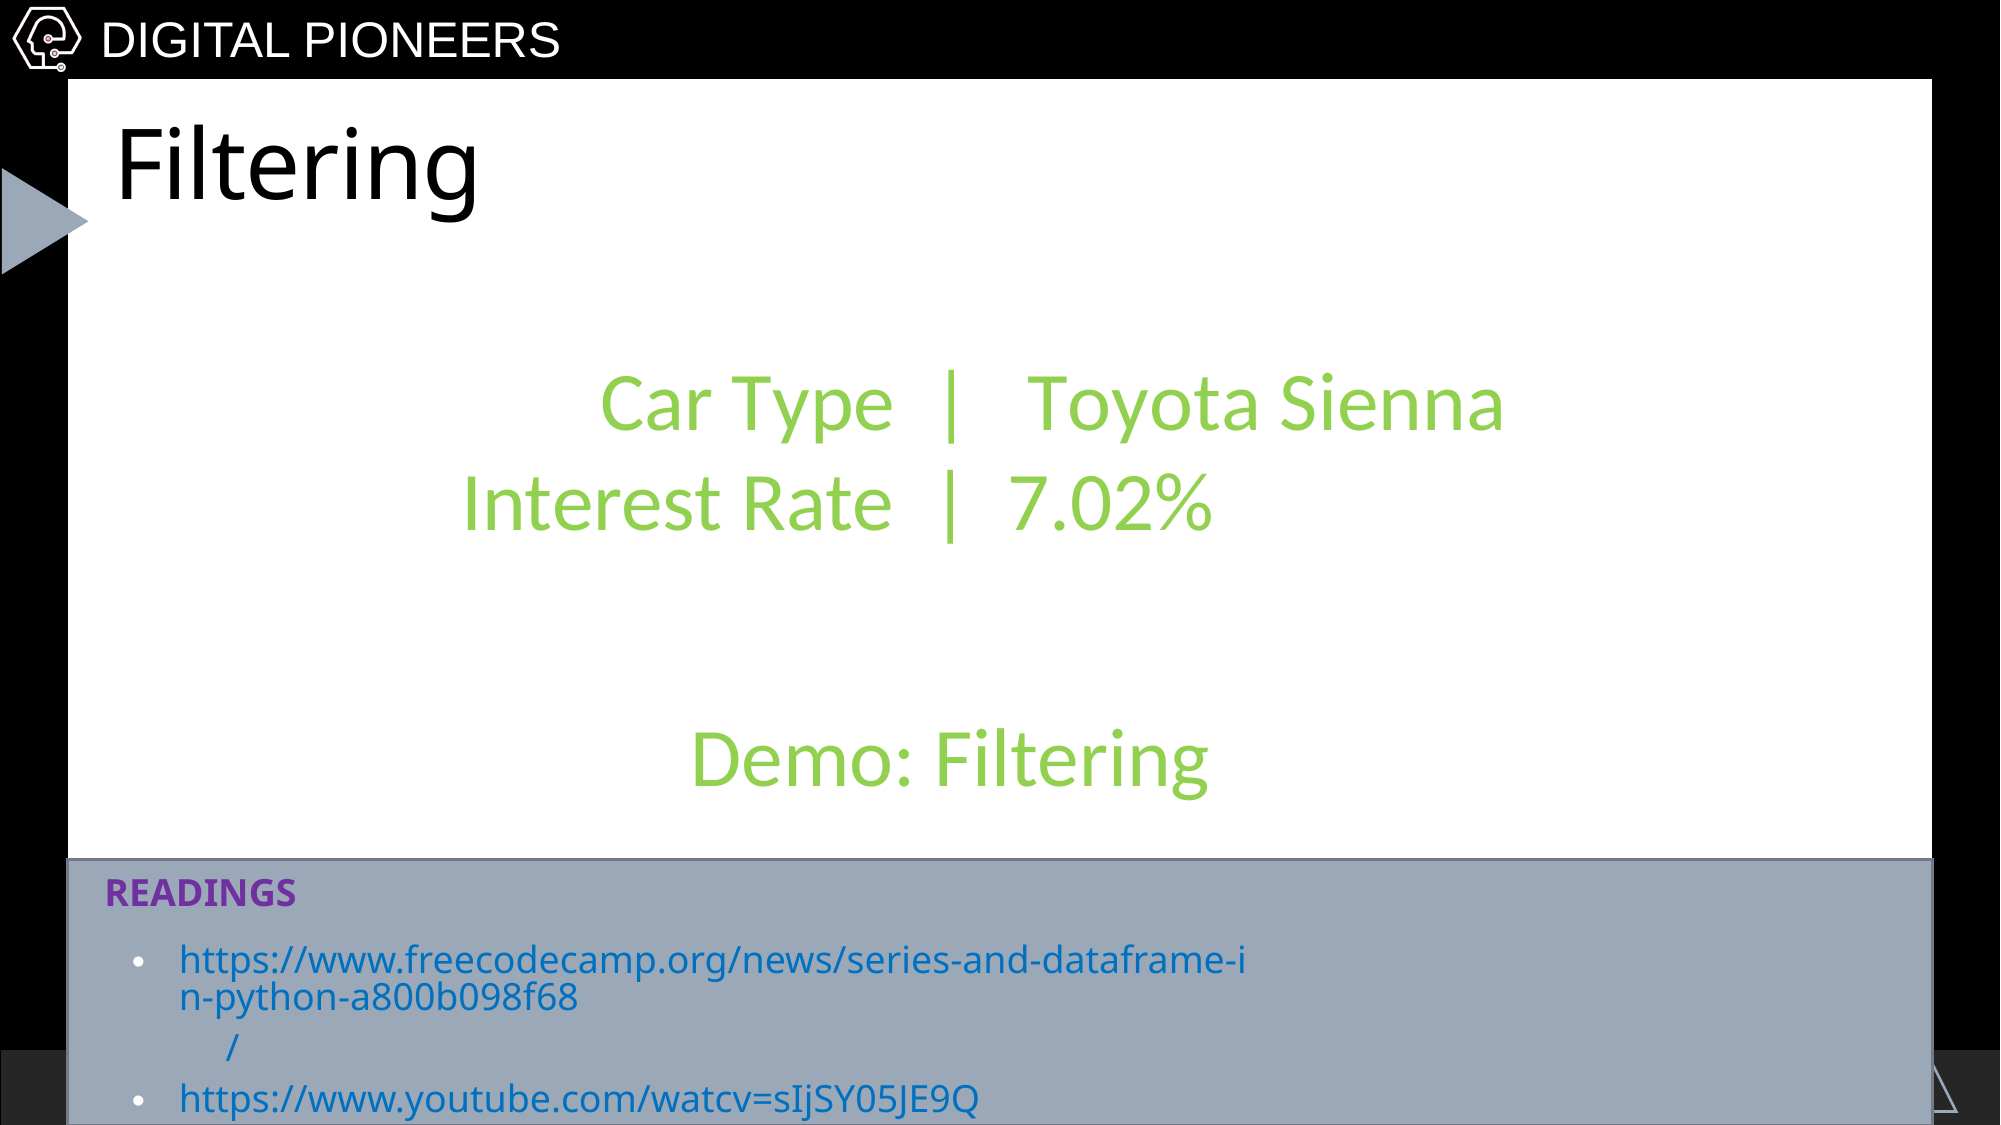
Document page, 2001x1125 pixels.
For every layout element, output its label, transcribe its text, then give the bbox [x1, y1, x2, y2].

text_box READINGS [89, 861, 326, 922]
title Filtering [98, 93, 1813, 243]
text_box DIGITAL PIONEERS [85, 0, 596, 76]
text_box [68, 860, 1933, 1125]
text_box Car Type | Toyota Sienna Interest Rate | 7.02% [153, 339, 1537, 658]
text_box https://www.freecodecamp.org/news/series-and-dataframe-in-python-a800b098f68/ https://www.youtube.com/watcv=sIjSY05JE9Q [116, 928, 1264, 1125]
text_box Demo: Filtering [85, 695, 1817, 812]
picture [7, 5, 85, 73]
